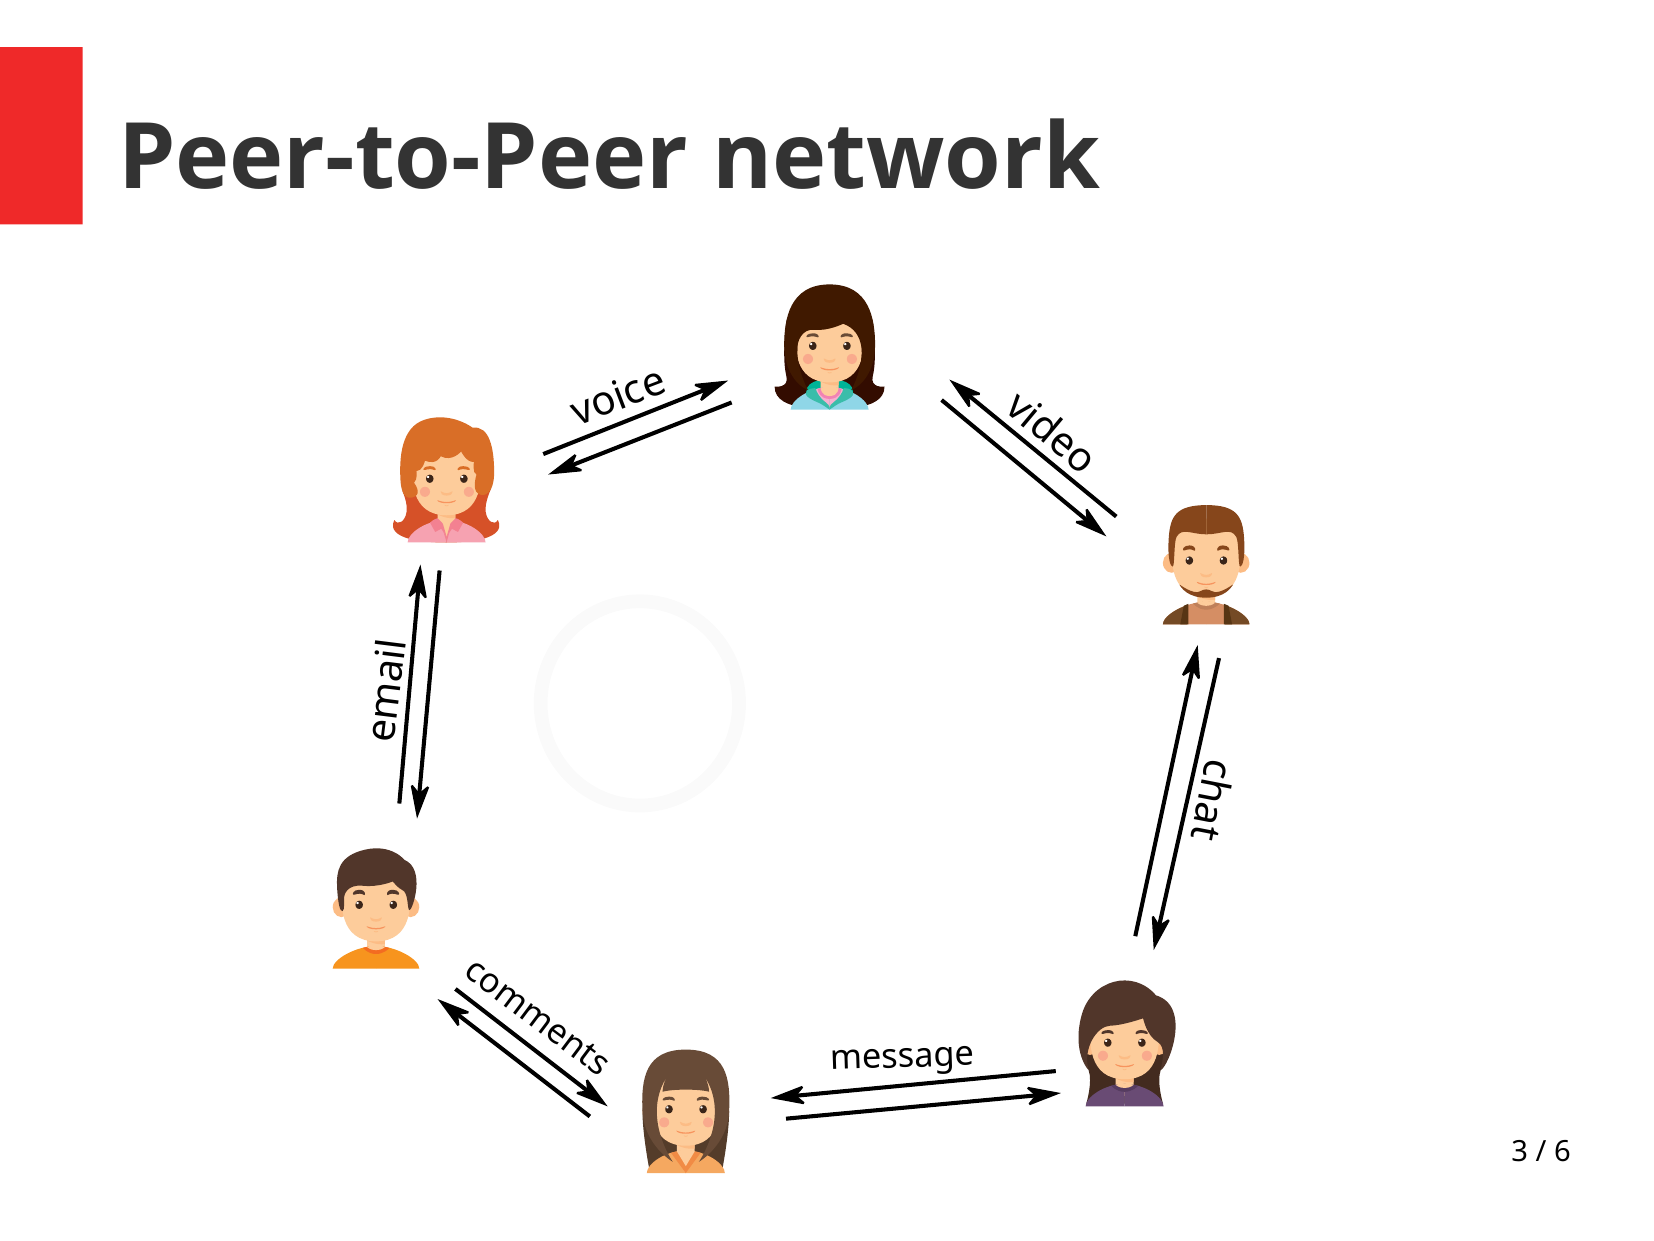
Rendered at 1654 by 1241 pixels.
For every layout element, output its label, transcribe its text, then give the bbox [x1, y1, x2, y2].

title Peer-to-Peer network [118, 49, 1571, 257]
picture [75, 240, 1410, 1185]
